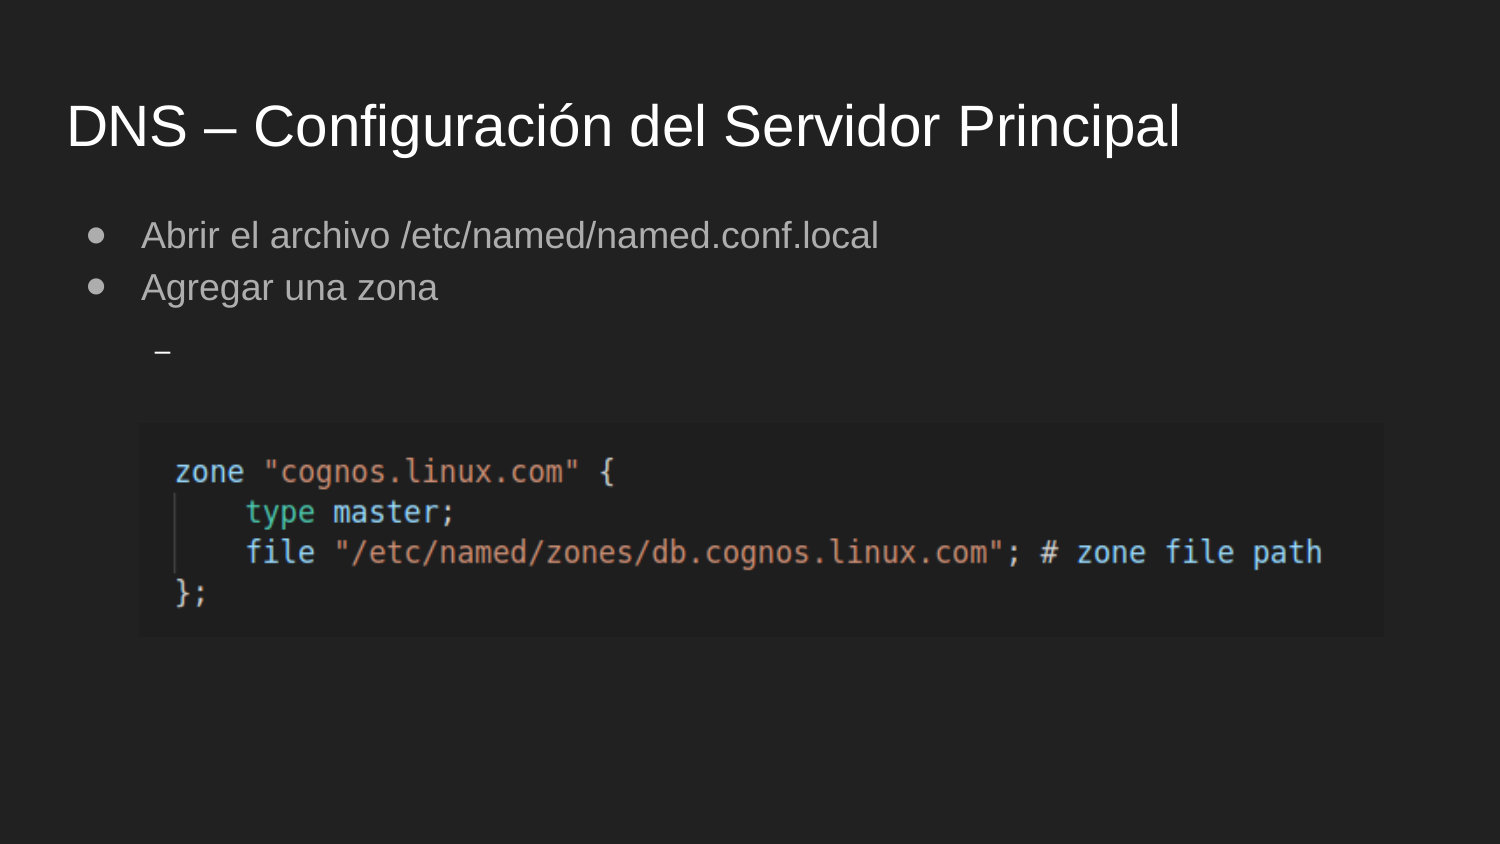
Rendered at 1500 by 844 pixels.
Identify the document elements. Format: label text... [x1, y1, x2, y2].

picture [139, 423, 1384, 637]
title DNS – Configuración del Servidor Principal [51, 72, 1449, 167]
list Abrir el archivo /etc/named/named.conf.local Agregar una zona [51, 189, 1261, 750]
